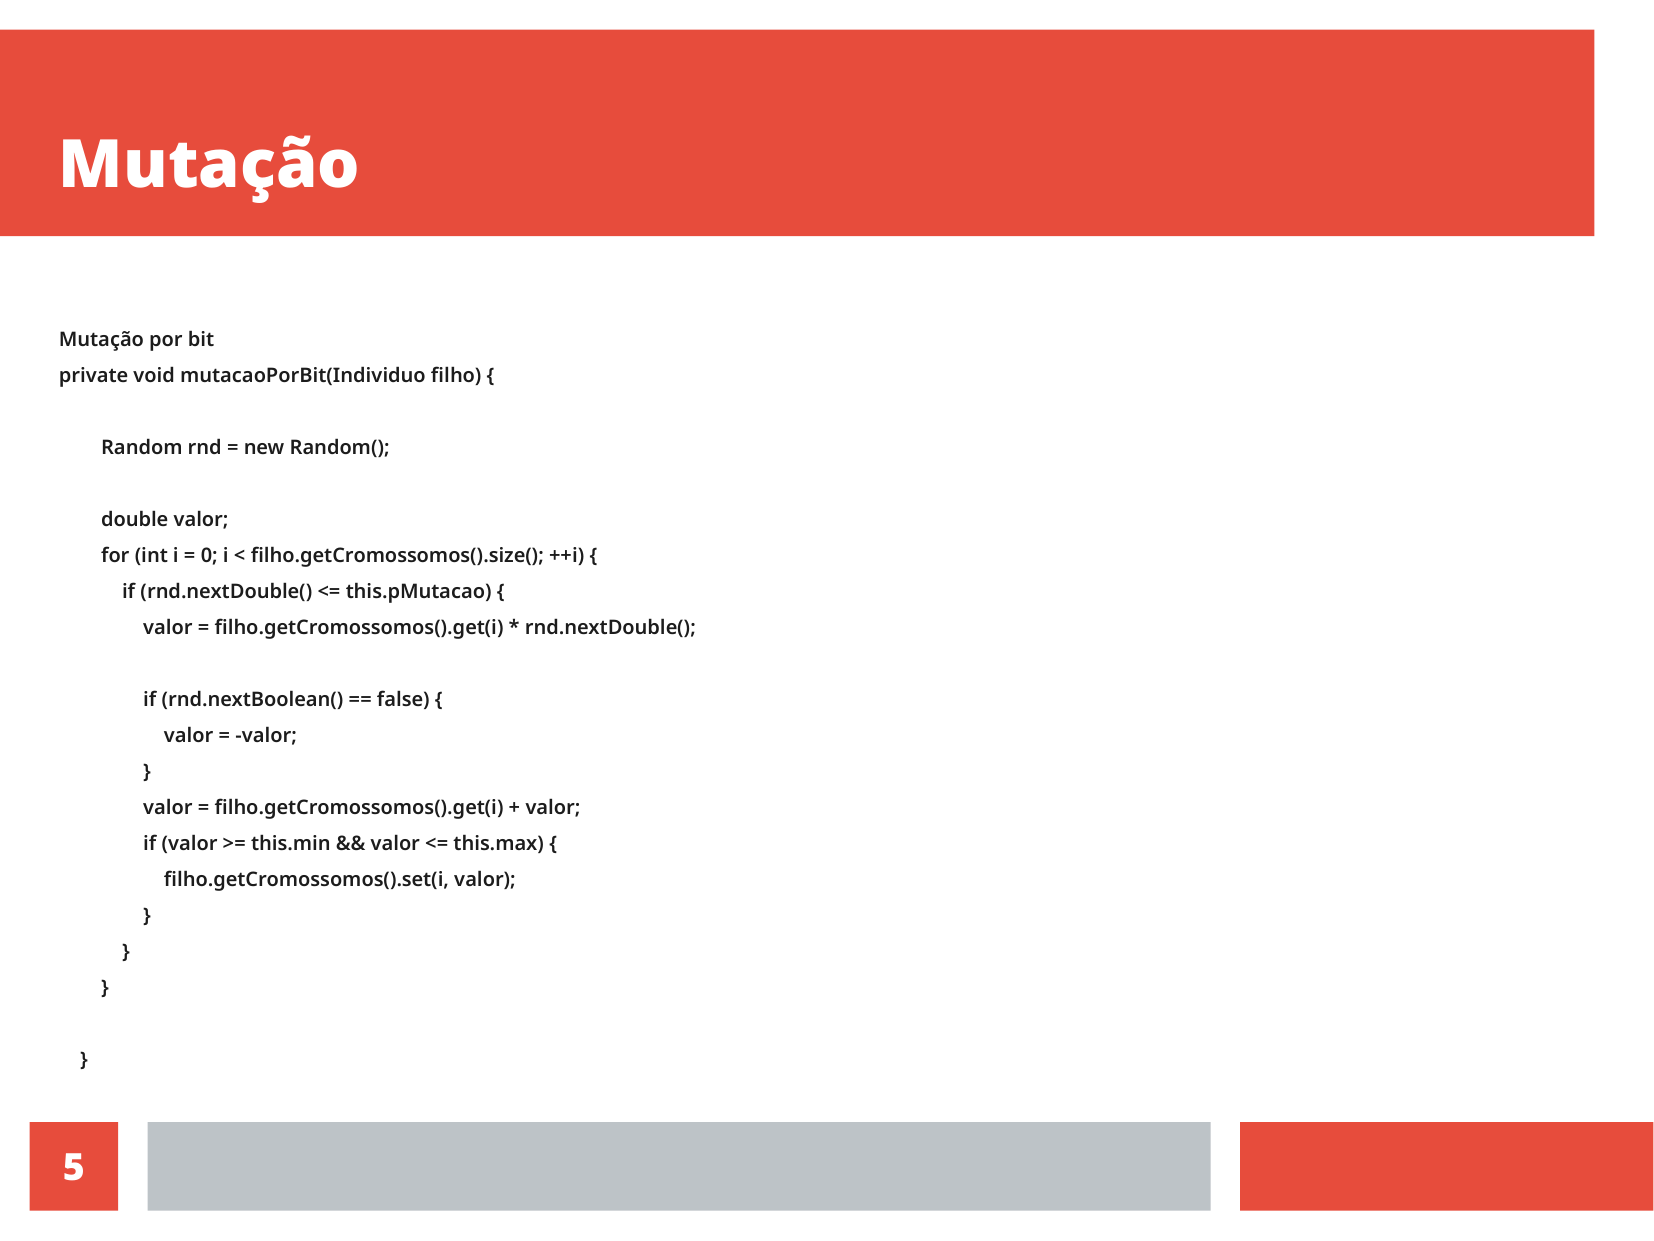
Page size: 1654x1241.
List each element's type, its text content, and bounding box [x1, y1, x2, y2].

list Mutação por bit private void mutacaoPorBit(Individuo filho) { Random rnd = new Random(); double valor; for (int i = 0; i < filho.getCromossomos().size(); ++i) { if (rnd.nextDouble() <= this.pMutacao) { valor = filho.getCromossomos().get(i) * rnd.nextDouble(); if (rnd.nextBoolean() == false) { valor = -valor; } valor = filho.getCromossomos().get(i) + valor; if (valor >= this.min && valor <= this.max) { filho.getCromossomos().set(i, valor); } } } } [59, 324, 1565, 1093]
title Mutação [59, 59, 1595, 207]
